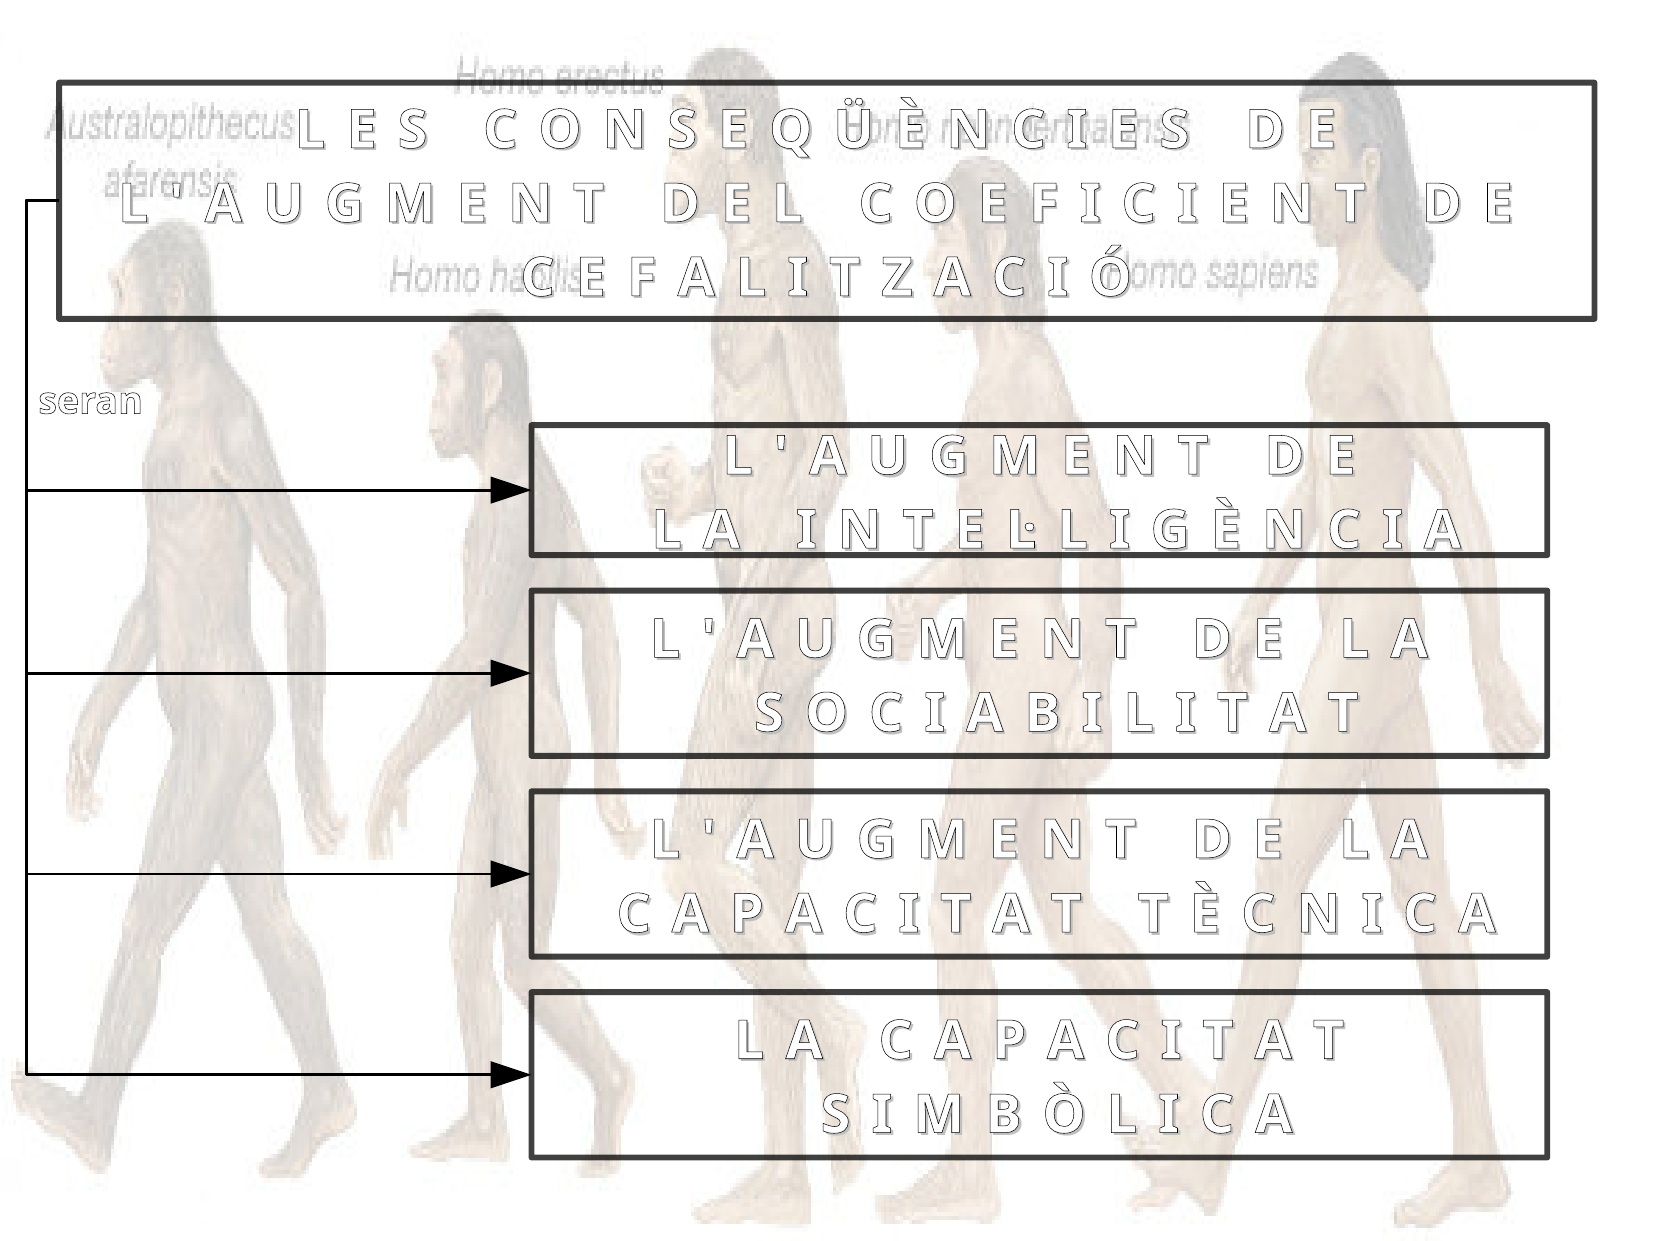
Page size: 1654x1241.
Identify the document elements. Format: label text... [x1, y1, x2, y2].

text_box LA CAPACITAT SIMBÒLICA [531, 992, 1548, 1158]
text_box L'AUGMENT DE LA SOCIABILITAT [531, 590, 1548, 756]
text_box L'AUGMENT DE LA INTEL·LIGÈNCIA [531, 425, 1548, 556]
text_box LES CONSEQÜÈNCIES DE L'AUGMENT DEL COEFICIENT DE CEFALITZACIÓ [59, 82, 1595, 319]
picture [0, 0, 1654, 1241]
text_box seran [31, 366, 532, 424]
text_box seran [23, 366, 28, 424]
text_box L'AUGMENT DE LA CAPACITAT TÈCNICA [531, 791, 1548, 957]
